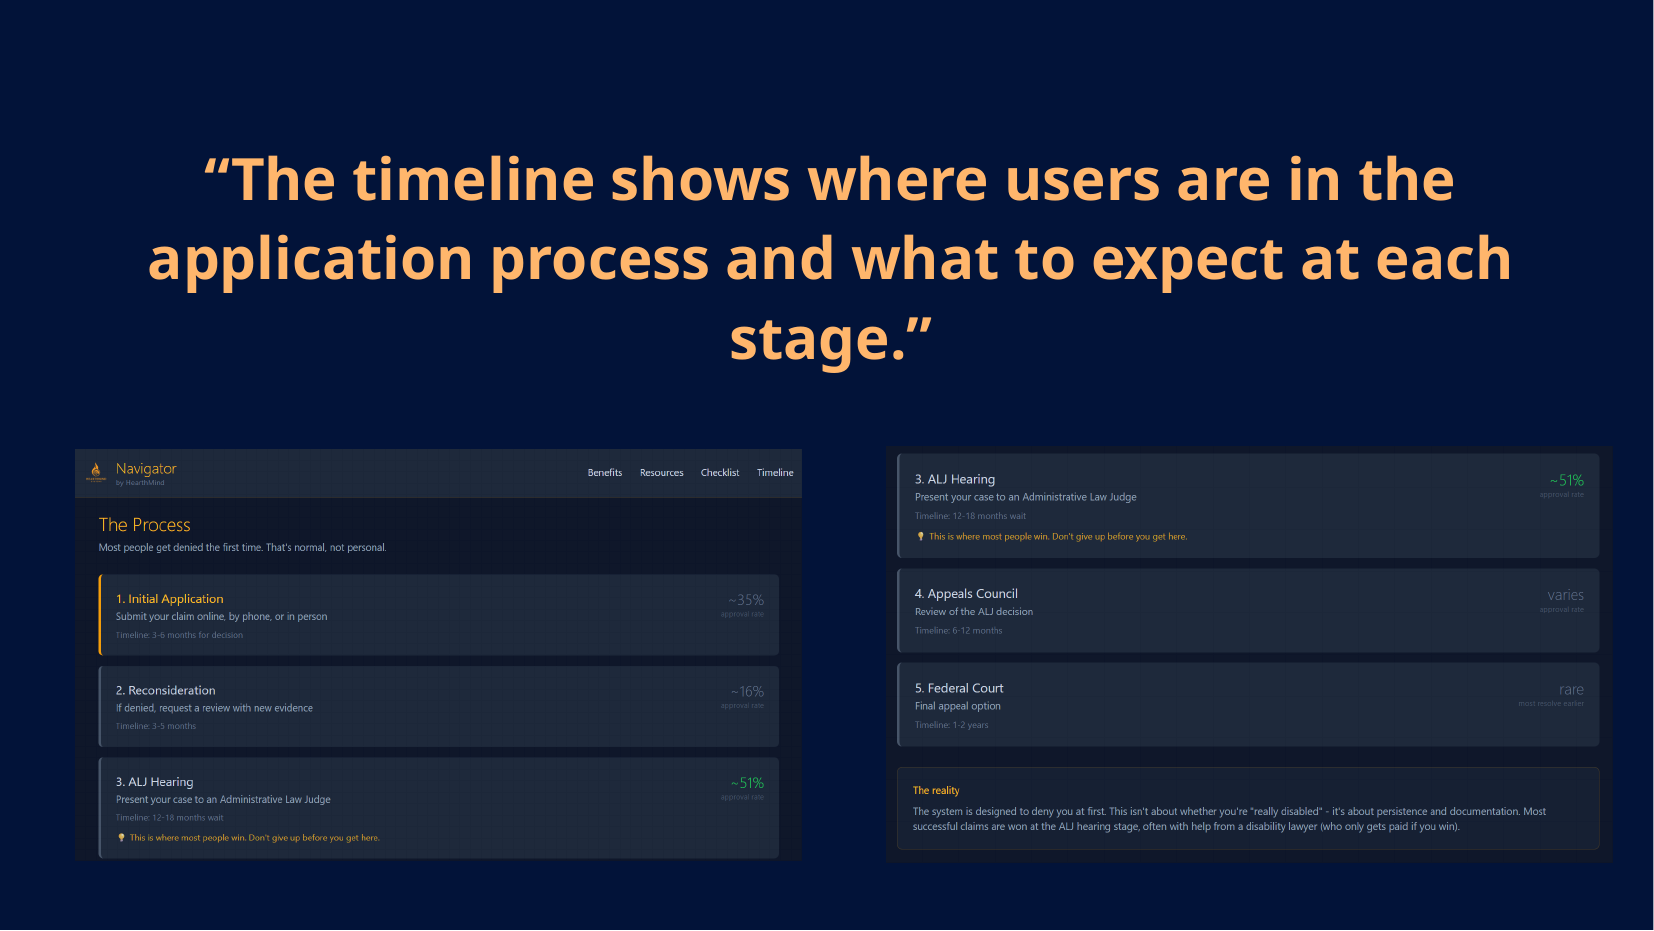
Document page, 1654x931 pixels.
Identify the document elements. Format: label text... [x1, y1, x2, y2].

picture [886, 446, 1613, 863]
title “The timeline shows where users are in the application process and what to expect at each stage.” [86, 102, 1576, 413]
picture [75, 449, 802, 861]
